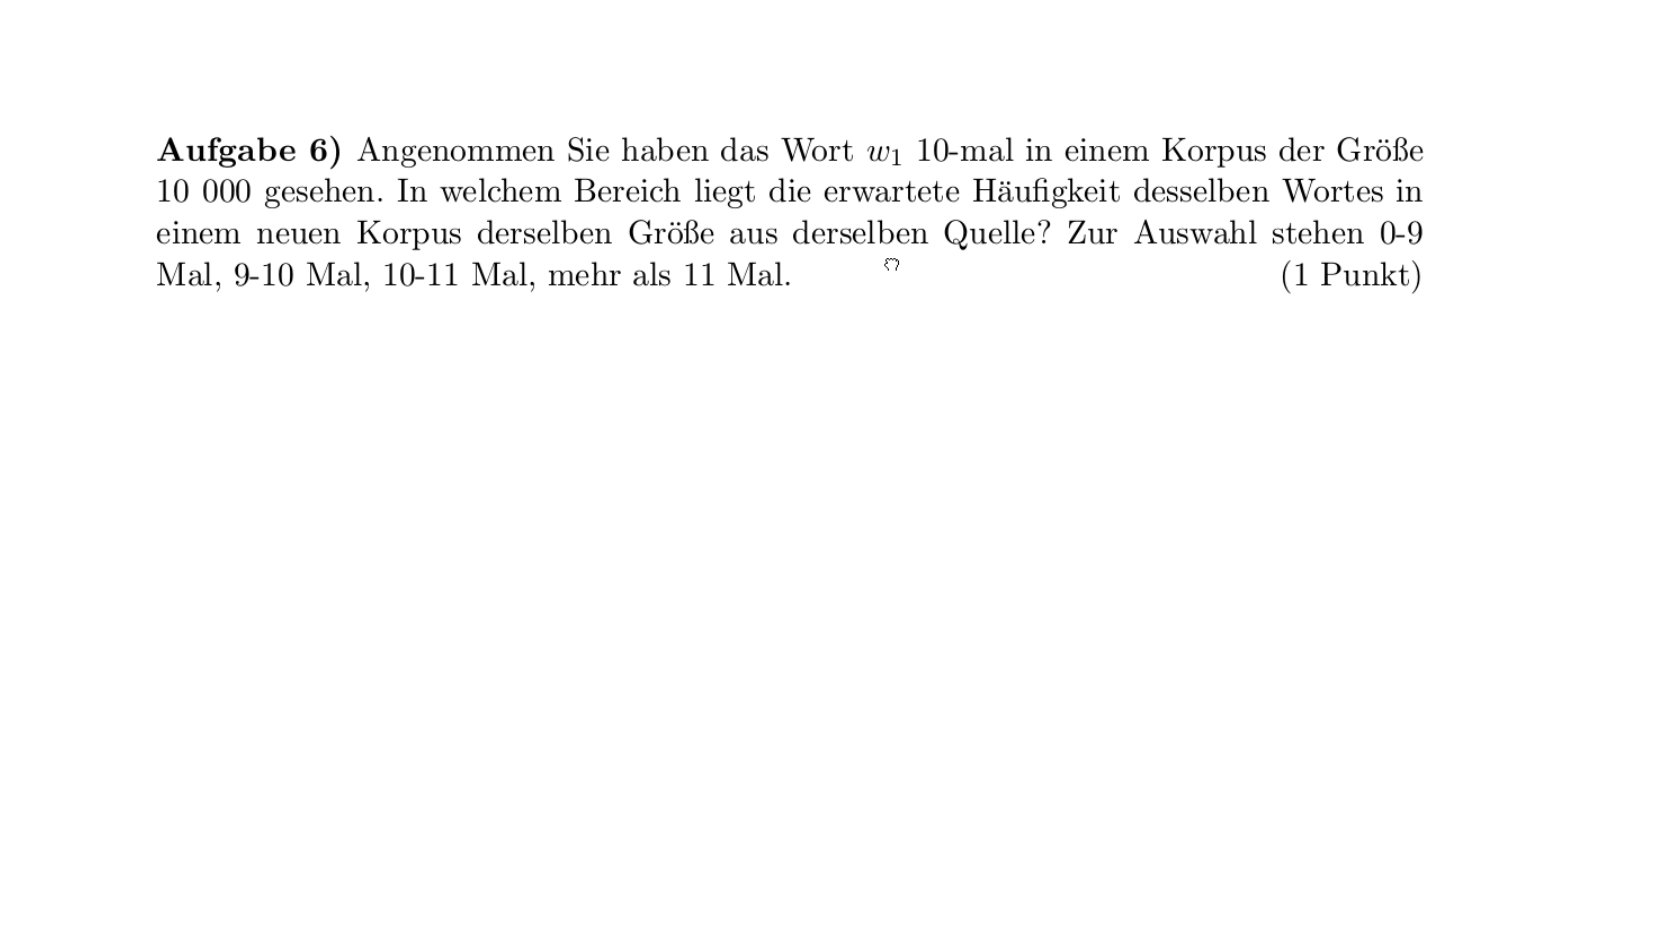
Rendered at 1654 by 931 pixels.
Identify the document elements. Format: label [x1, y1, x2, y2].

picture [120, 111, 1471, 316]
